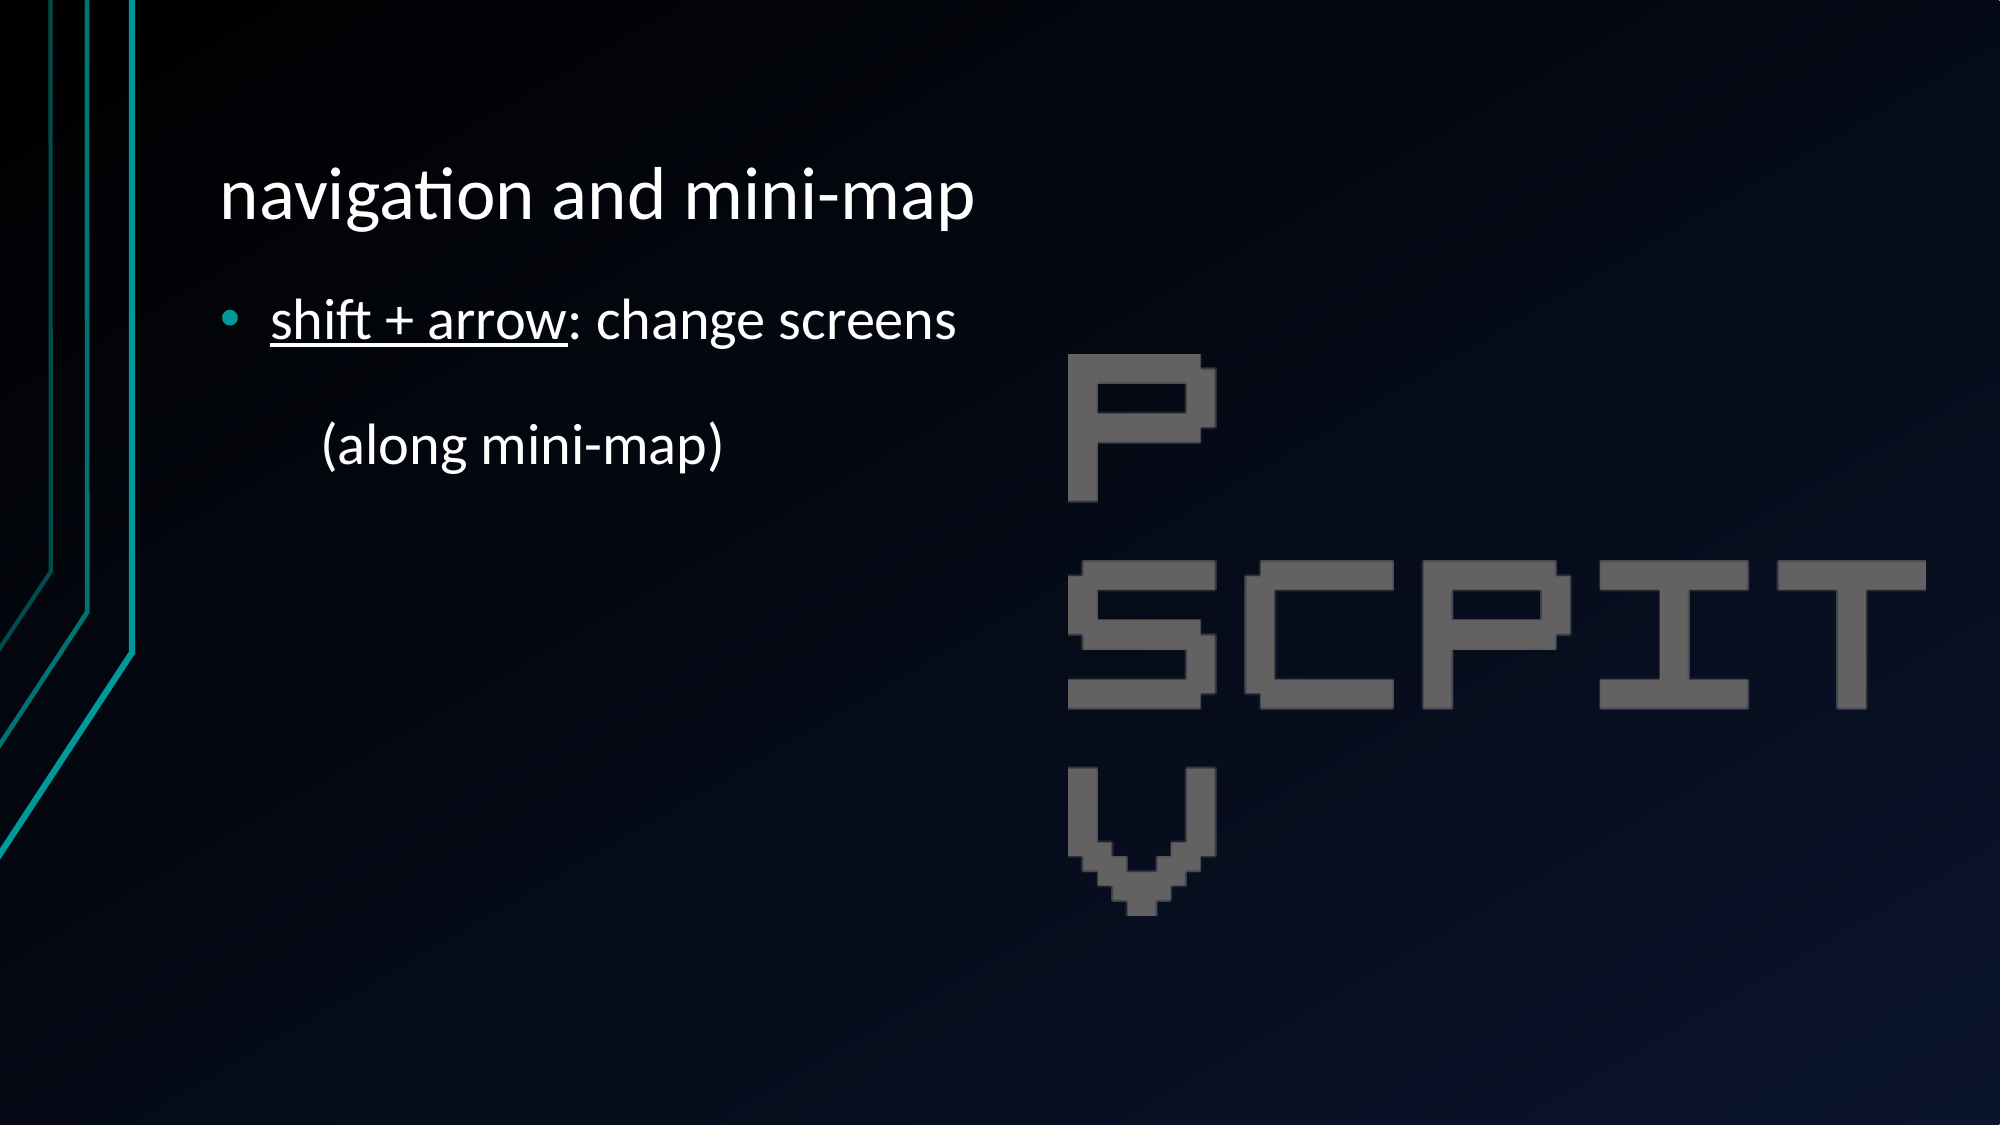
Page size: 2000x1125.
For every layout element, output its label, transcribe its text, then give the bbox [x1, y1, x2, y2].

list shift + arrow: change screens (along mini-map) [199, 279, 989, 1012]
picture [1068, 354, 1926, 916]
title navigation and mini-map [199, 45, 1900, 246]
